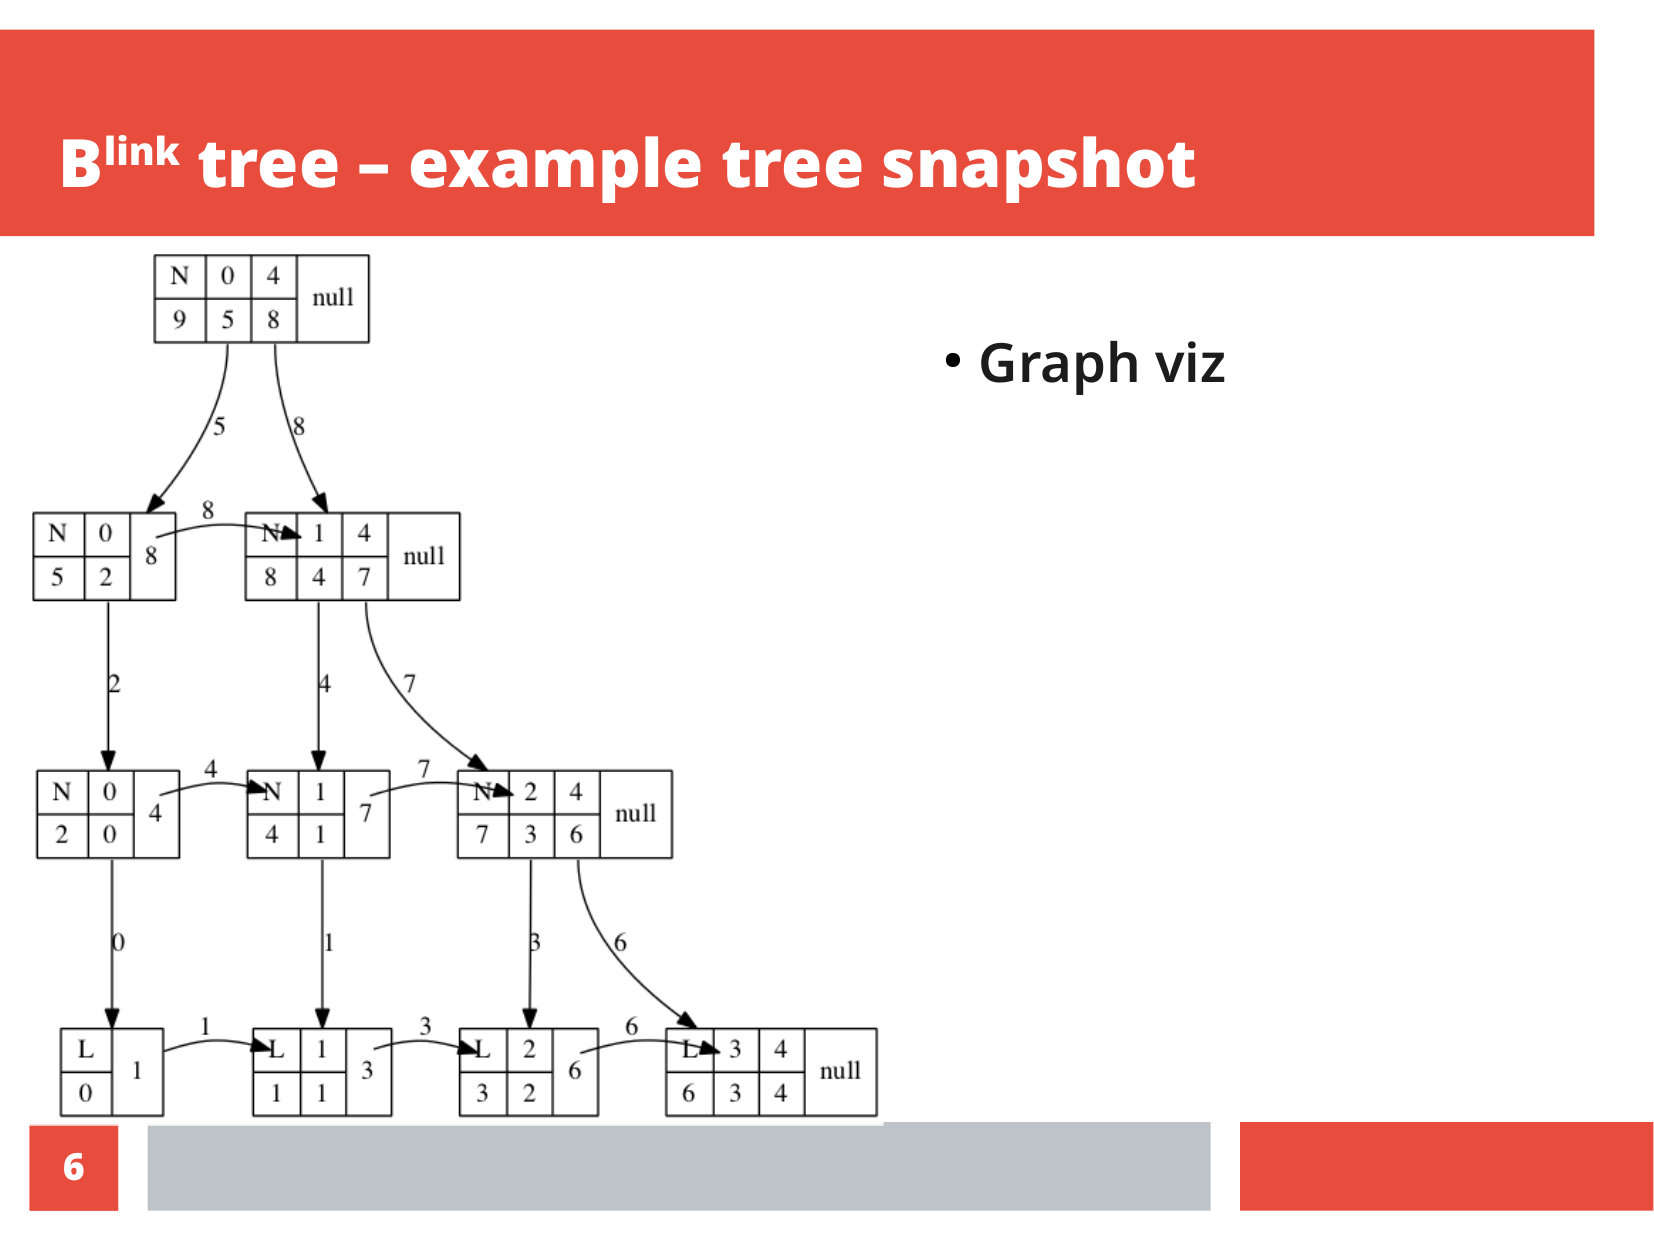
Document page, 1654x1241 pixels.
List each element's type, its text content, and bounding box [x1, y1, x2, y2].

title Blink tree – example tree snapshot [59, 59, 1595, 207]
list Graph viz [943, 324, 1565, 1093]
picture [27, 246, 884, 1126]
